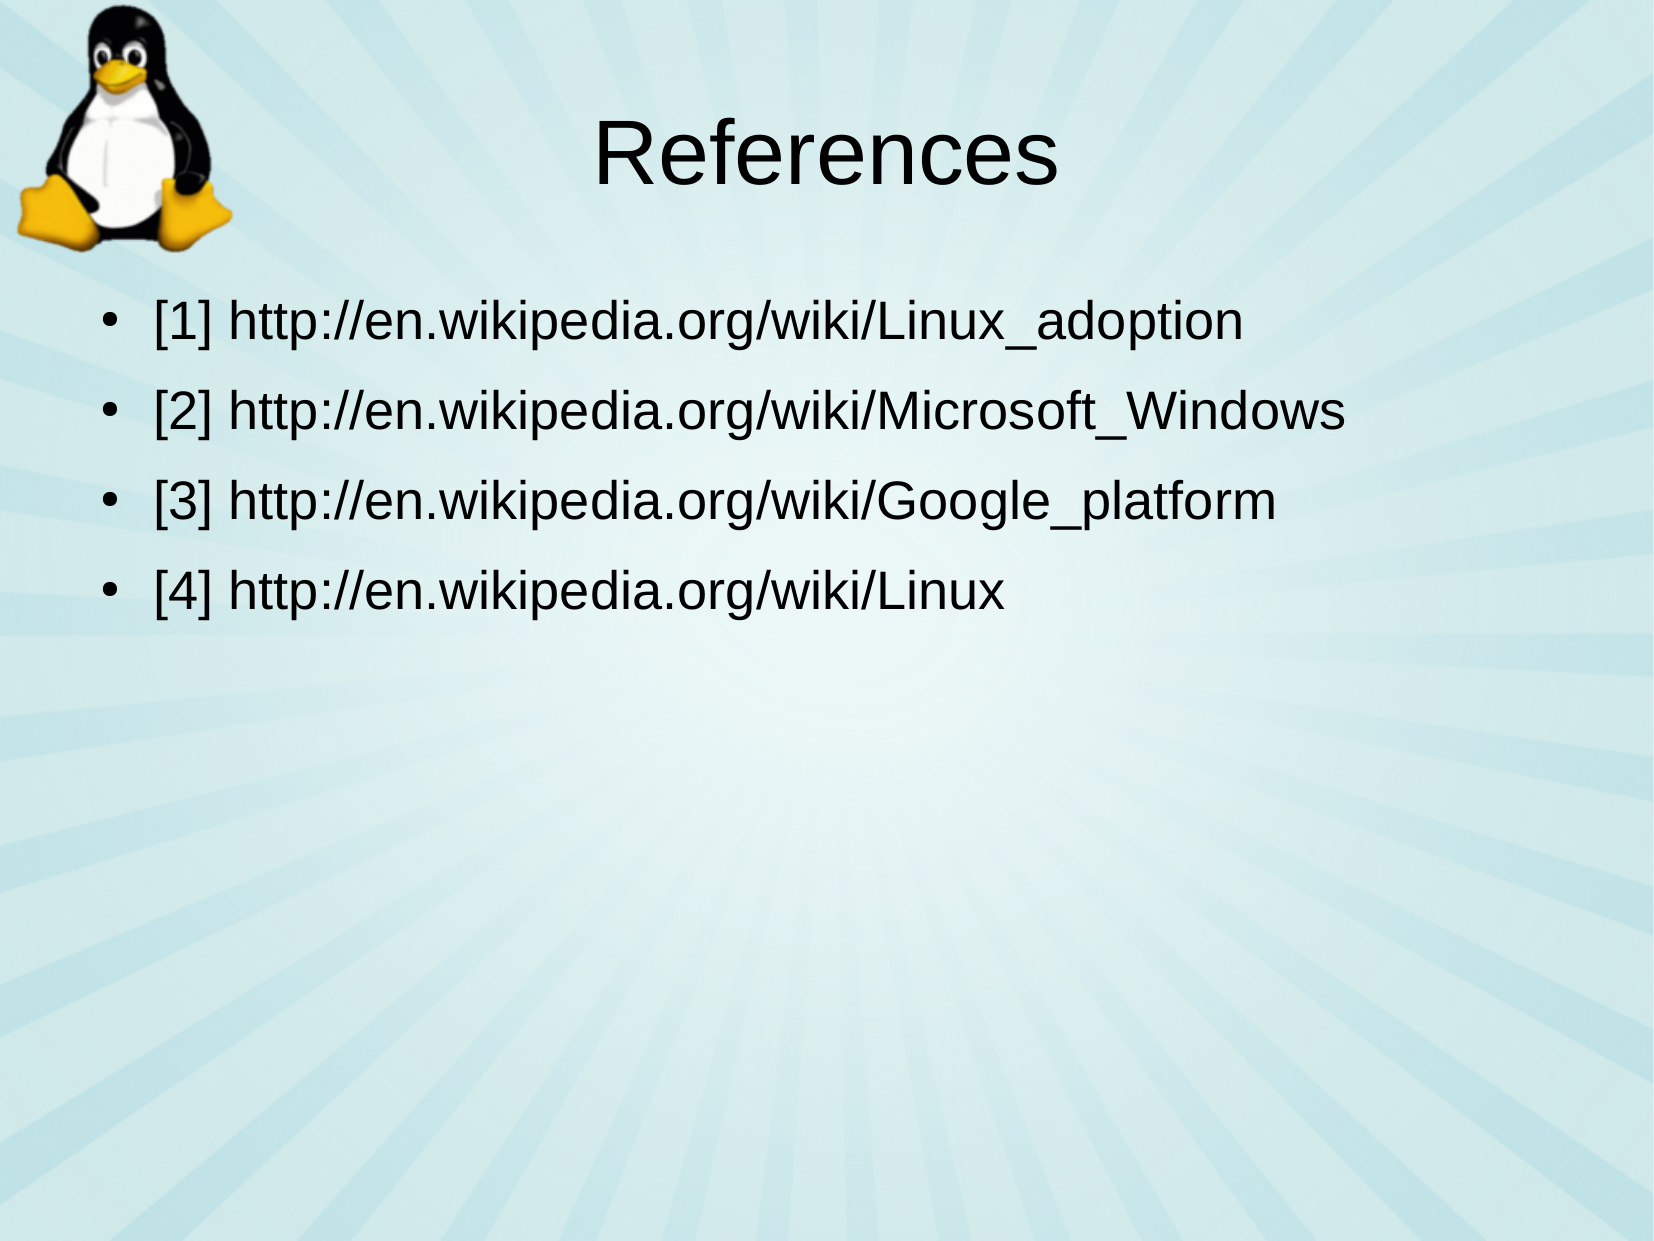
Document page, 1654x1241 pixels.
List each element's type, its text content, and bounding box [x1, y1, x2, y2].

title References [82, 49, 1571, 257]
list [1] http://en.wikipedia.org/wiki/Linux_adoption [2] http://en.wikipedia.org/wiki/Microsoft_Windows [3] http://en.wikipedia.org/wiki/Google_platform [4] http://en.wikipedia.org/wiki/Linux [82, 290, 1571, 1010]
picture [0, 0, 1654, 1241]
